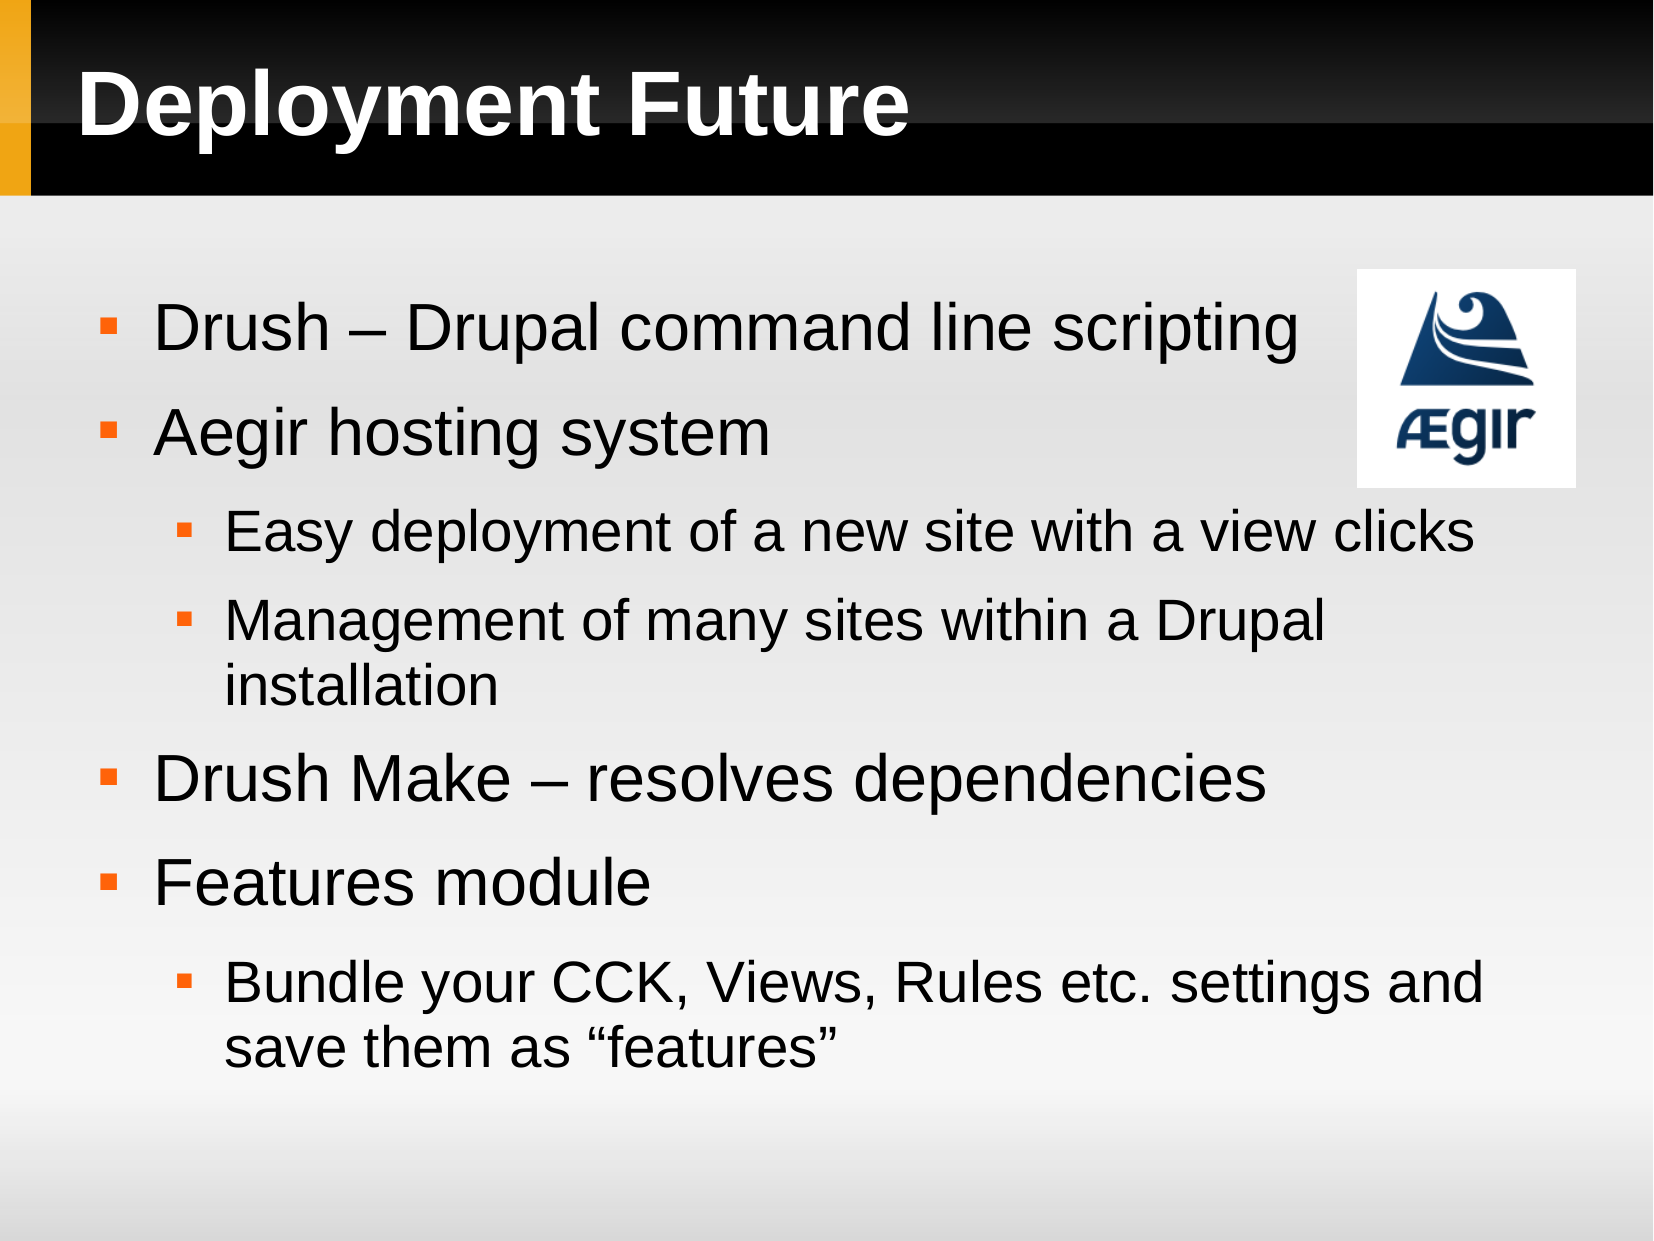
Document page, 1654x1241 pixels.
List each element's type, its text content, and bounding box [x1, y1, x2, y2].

picture [0, 0, 1654, 1241]
title Deployment Future [76, 7, 1565, 200]
list Drush – Drupal command line scripting Aegir hosting system Easy deployment of a new site with a view clicks Management of many sites within a Drupal installation Drush Make – resolves dependencies Features module Bundle your CCK, Views, Rules etc. settings and save them as “features” [82, 290, 1571, 1095]
